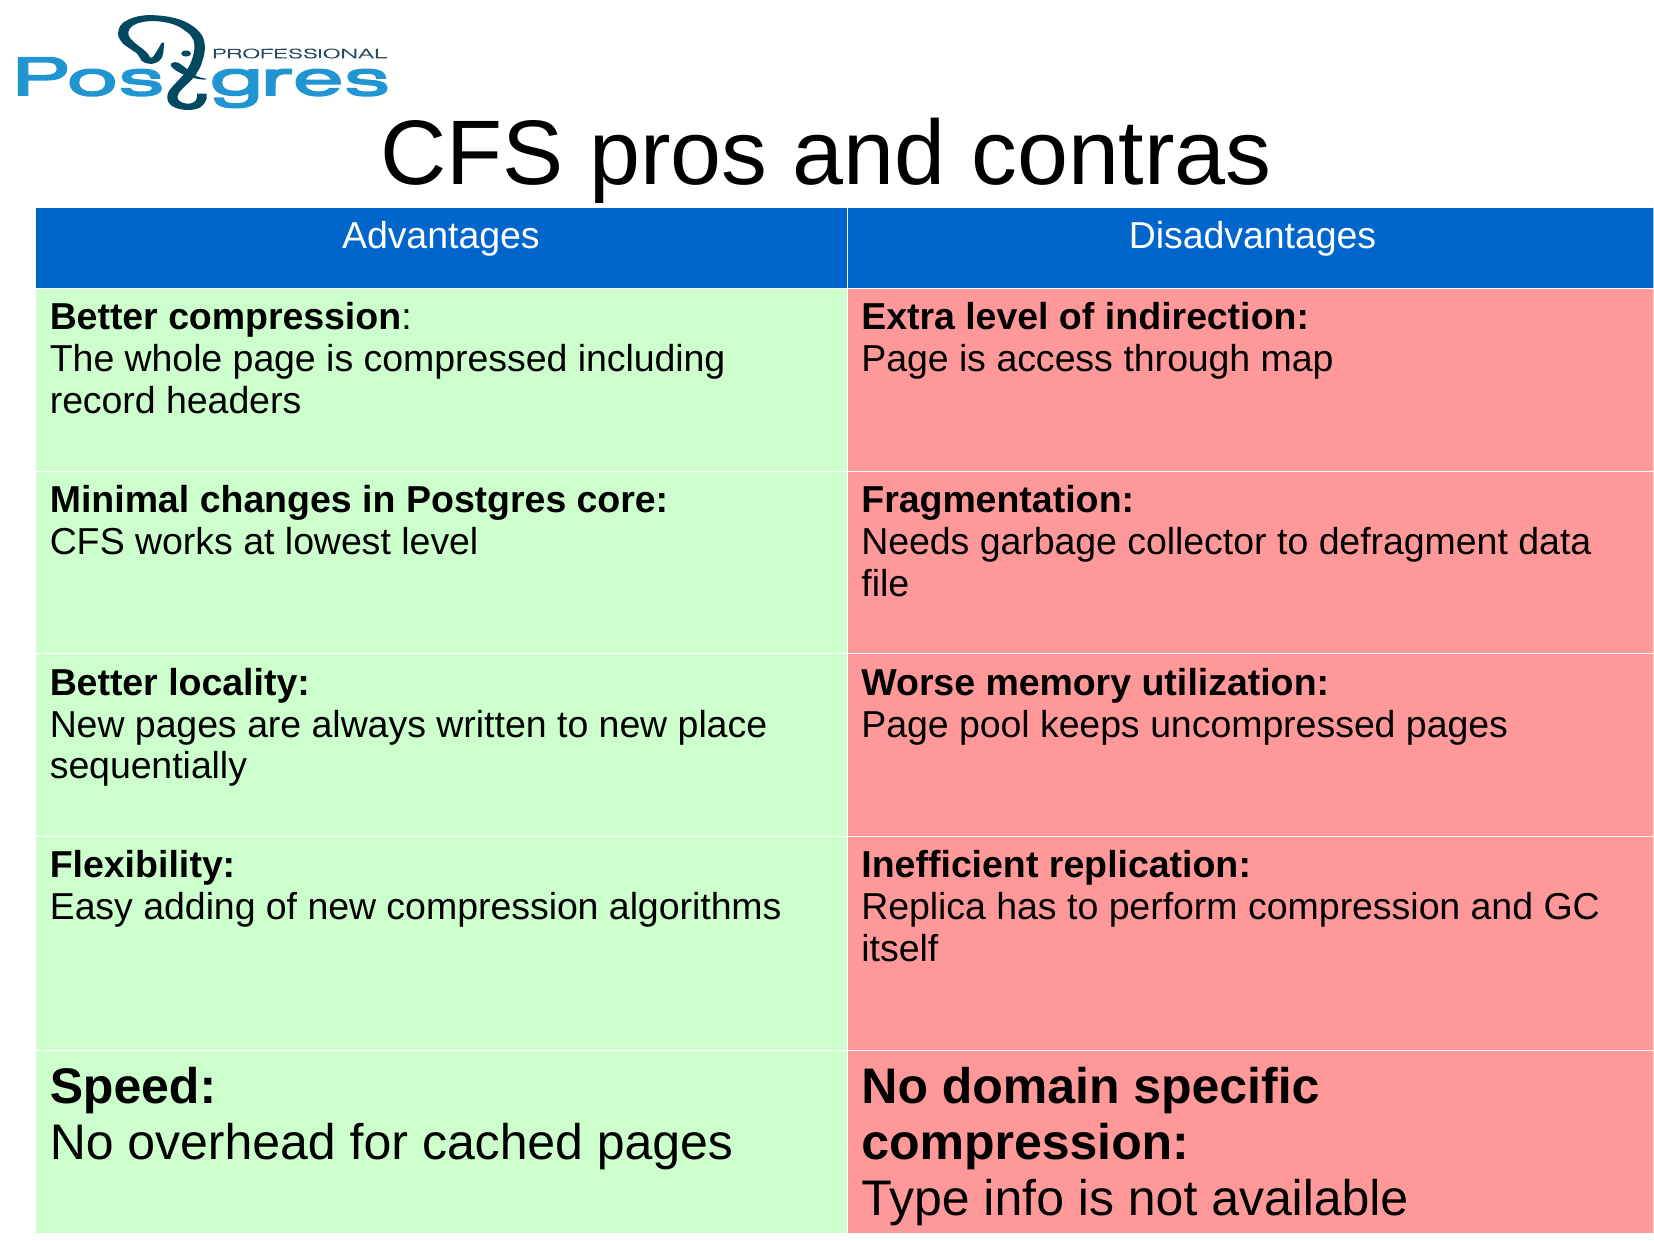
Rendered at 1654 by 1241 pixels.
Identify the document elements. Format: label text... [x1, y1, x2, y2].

title CFS pros and contras [82, 49, 1571, 207]
table_cell Inefficient replication: Replica has to perform compression and GC itself [848, 837, 1654, 1050]
table_cell Speed: No overhead for cached pages [36, 1051, 847, 1233]
table_cell Extra level of indirection: Page is access through map [848, 289, 1654, 471]
table_header Disadvantages [848, 208, 1654, 288]
table_cell Better locality: New pages are always written to new place sequentially [36, 654, 847, 836]
table_cell No domain specific compression: Type info is not available [848, 1051, 1654, 1233]
table_cell Fragmentation: Needs garbage collector to defragment data file [848, 472, 1654, 653]
table_cell Minimal changes in Postgres core: CFS works at lowest level [36, 472, 847, 653]
table_cell Flexibility: Easy adding of new compression algorithms [36, 837, 847, 1050]
table_cell Better compression: The whole page is compressed including record headers [36, 289, 847, 471]
table_header Advantages [36, 208, 847, 288]
table_cell Worse memory utilization: Page pool keeps uncompressed pages [848, 654, 1654, 836]
